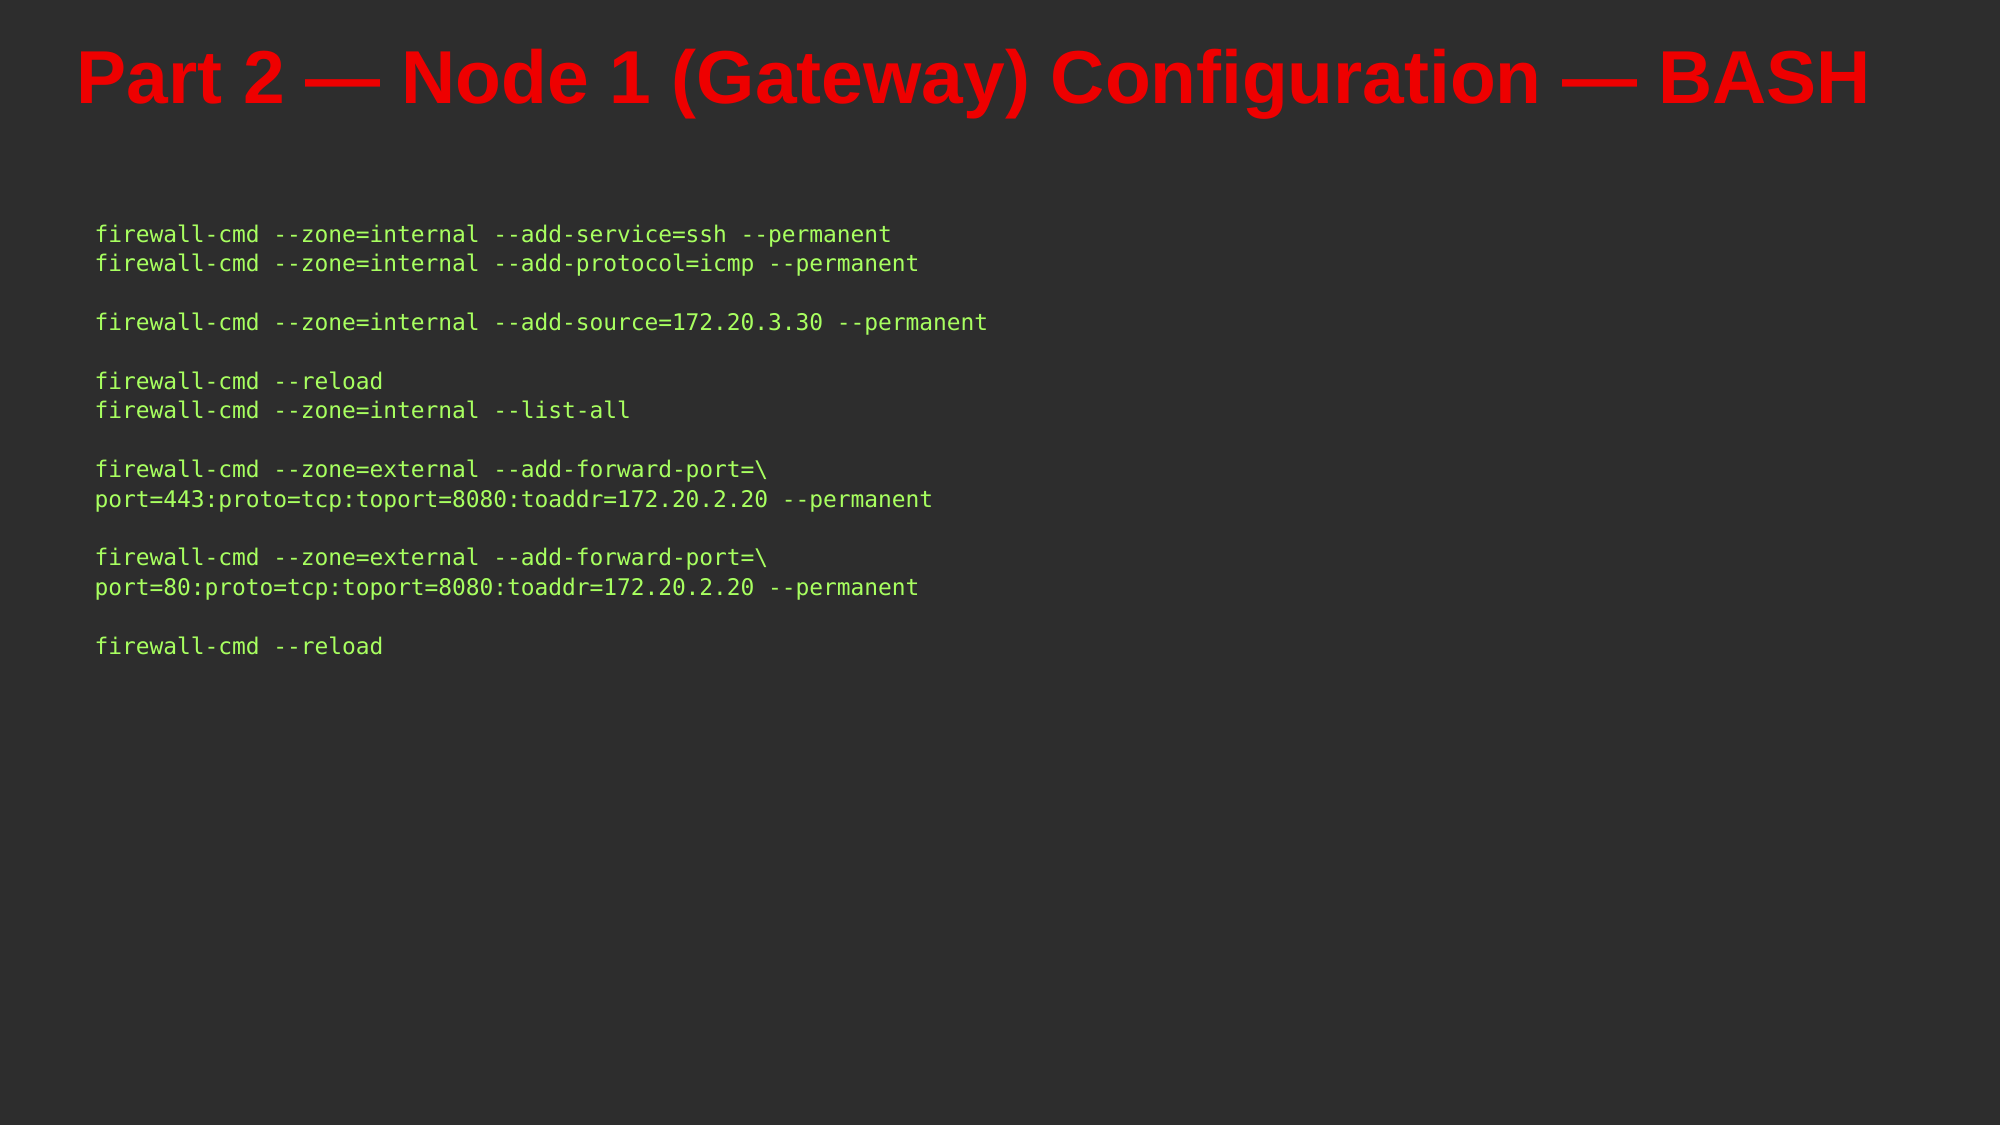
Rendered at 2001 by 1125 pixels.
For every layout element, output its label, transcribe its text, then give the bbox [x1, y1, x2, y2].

text_box Part 2 — Node 1 (Gateway) Configuration — BASH [59, 23, 1942, 178]
text_box firewall-cmd --zone=internal --add-service=ssh --permanent firewall-cmd --zone=internal --add-protocol=icmp --permanent firewall-cmd --zone=internal --add-source=172.20.3.30 --permanent firewall-cmd --reload firewall-cmd --zone=internal --list-all firewall-cmd --zone=external --add-forward-port=\ port=443:proto=tcp:toport=8080:toaddr=172.20.2.20 --permanent firewall-cmd --zone=external --add-forward-port=\ port=80:proto=tcp:toport=8080:toaddr=172.20.2.20 --permanent firewall-cmd --reload [59, 194, 1942, 1093]
